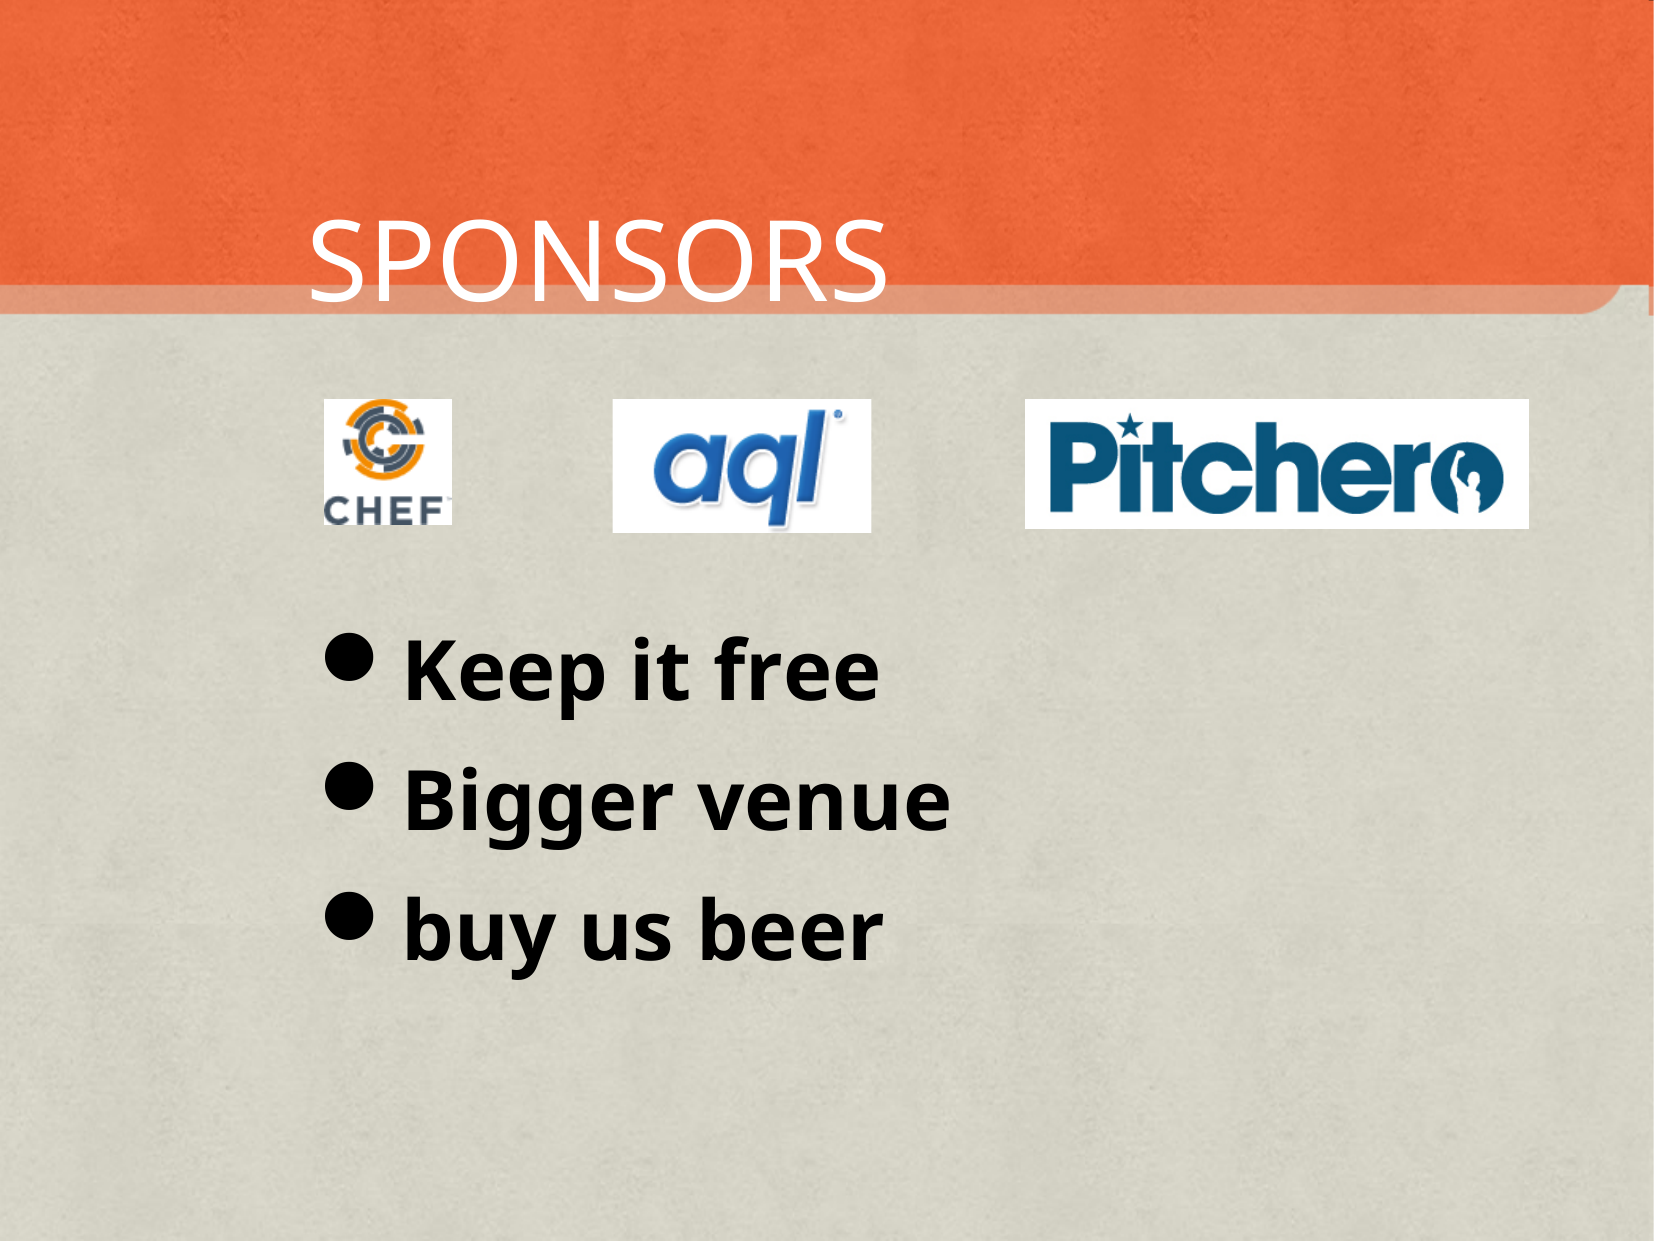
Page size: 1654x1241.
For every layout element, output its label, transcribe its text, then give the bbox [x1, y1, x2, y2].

picture [0, 0, 1654, 1241]
text_box SPONSORS [306, 189, 1654, 318]
text_box Keep it free Bigger venue buy us beer [301, 348, 1588, 1068]
